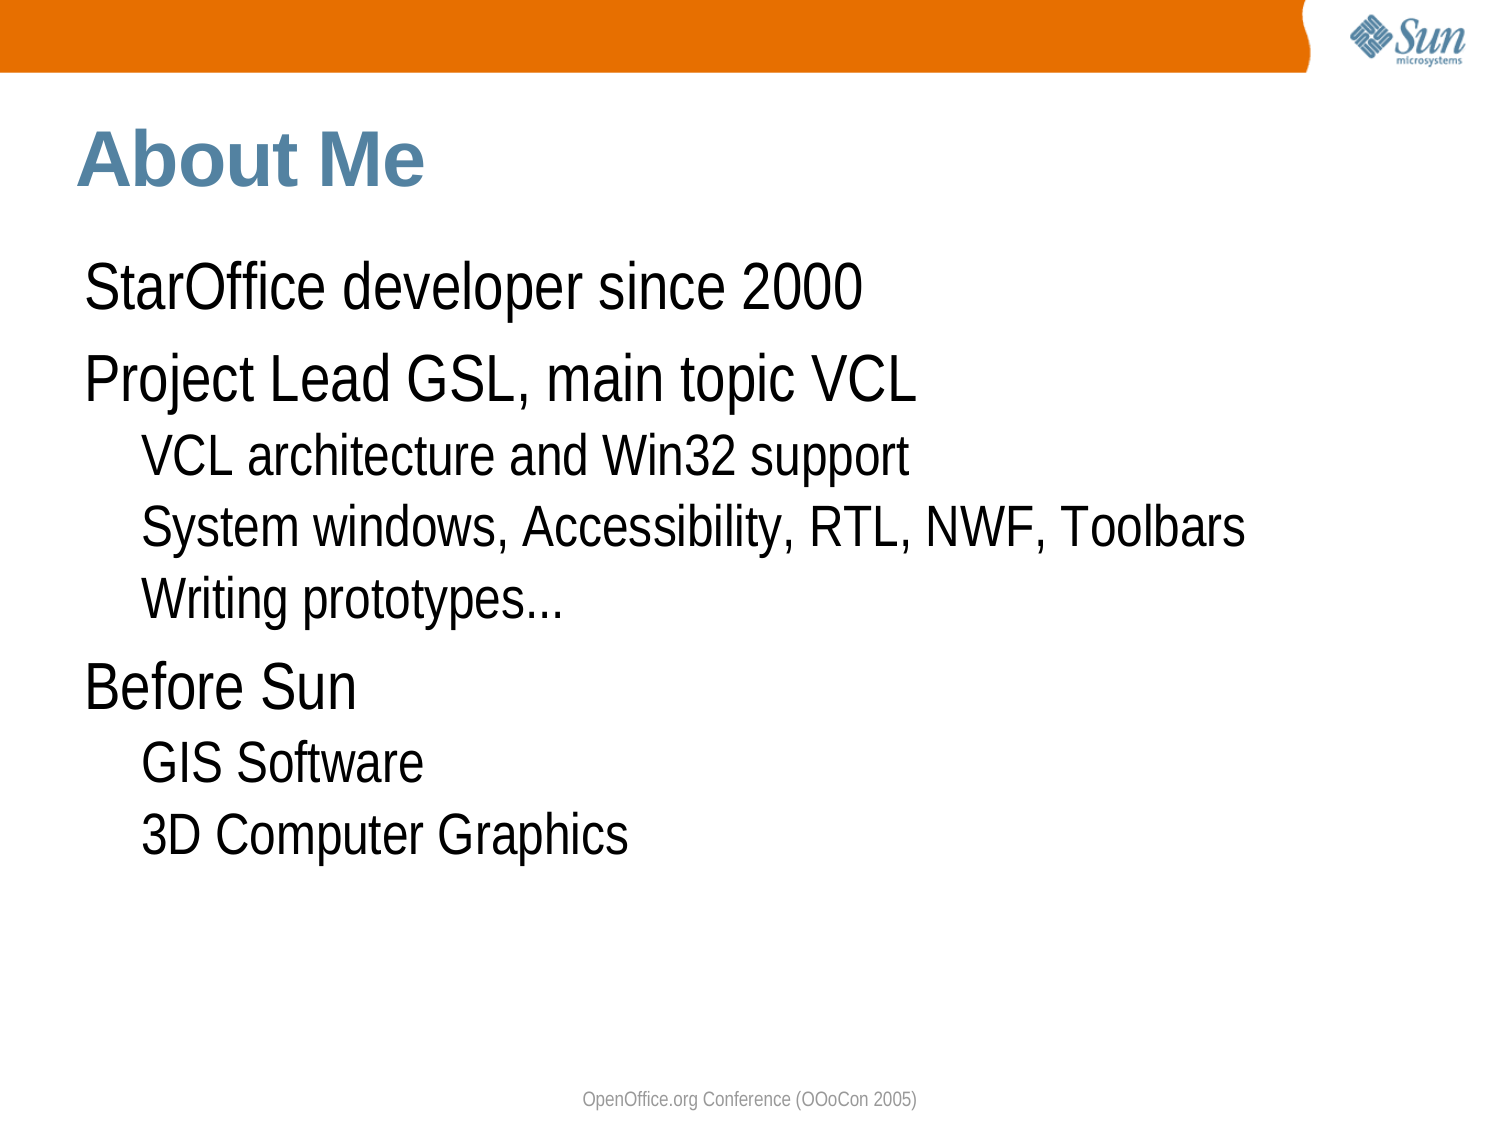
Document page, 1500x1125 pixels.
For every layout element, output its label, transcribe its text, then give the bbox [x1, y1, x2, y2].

list StarOffice developer since 2000 Project Lead GSL, main topic VCL VCL architecture and Win32 support System windows, Accessibility, RTL, NWF, Toolbars Writing prototypes... Before Sun GIS Software 3D Computer Graphics [64, 257, 1402, 1017]
title About Me [75, 122, 1438, 228]
picture [0, 0, 1500, 75]
